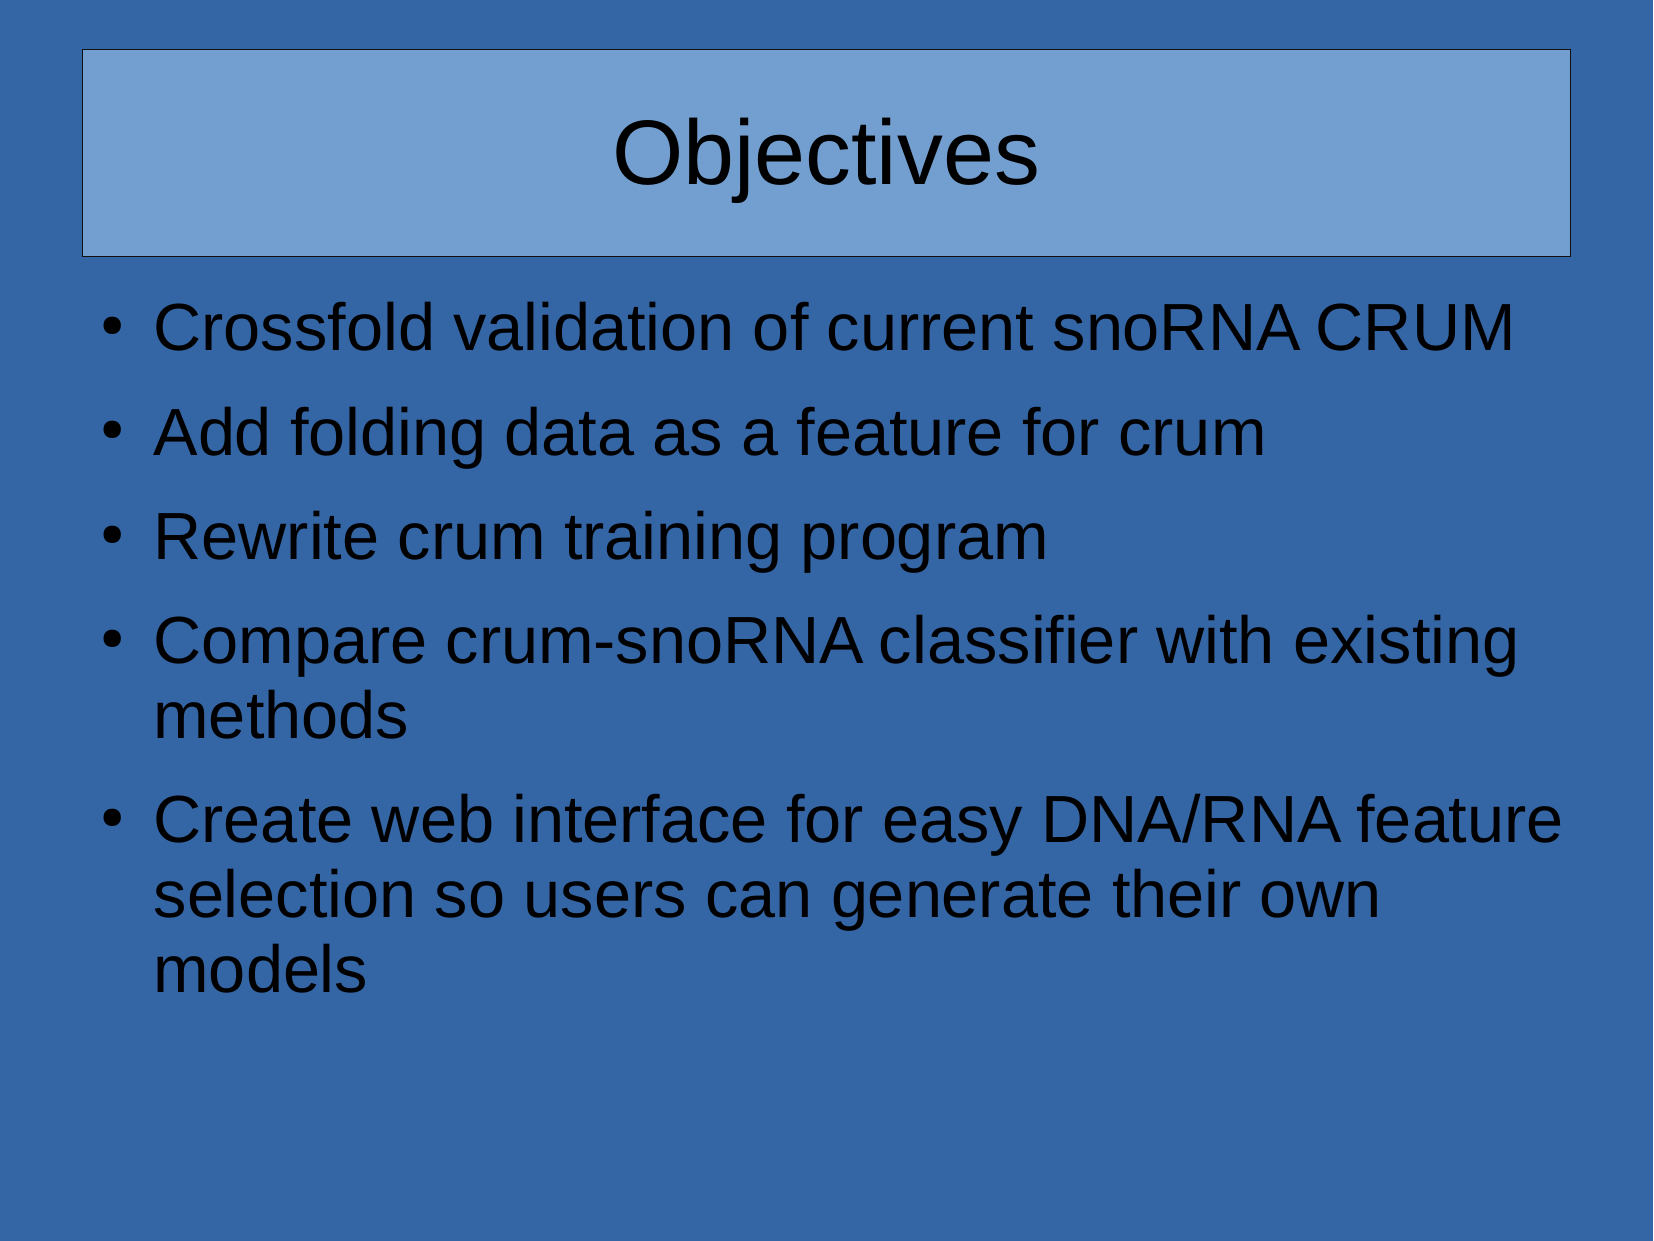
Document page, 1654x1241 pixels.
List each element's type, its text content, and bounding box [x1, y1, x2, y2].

title Objectives [82, 49, 1571, 257]
list Crossfold validation of current snoRNA CRUM Add folding data as a feature for crum Rewrite crum training program Compare crum-snoRNA classifier with existing methods Create web interface for easy DNA/RNA feature selection so users can generate their own models [82, 290, 1571, 1010]
